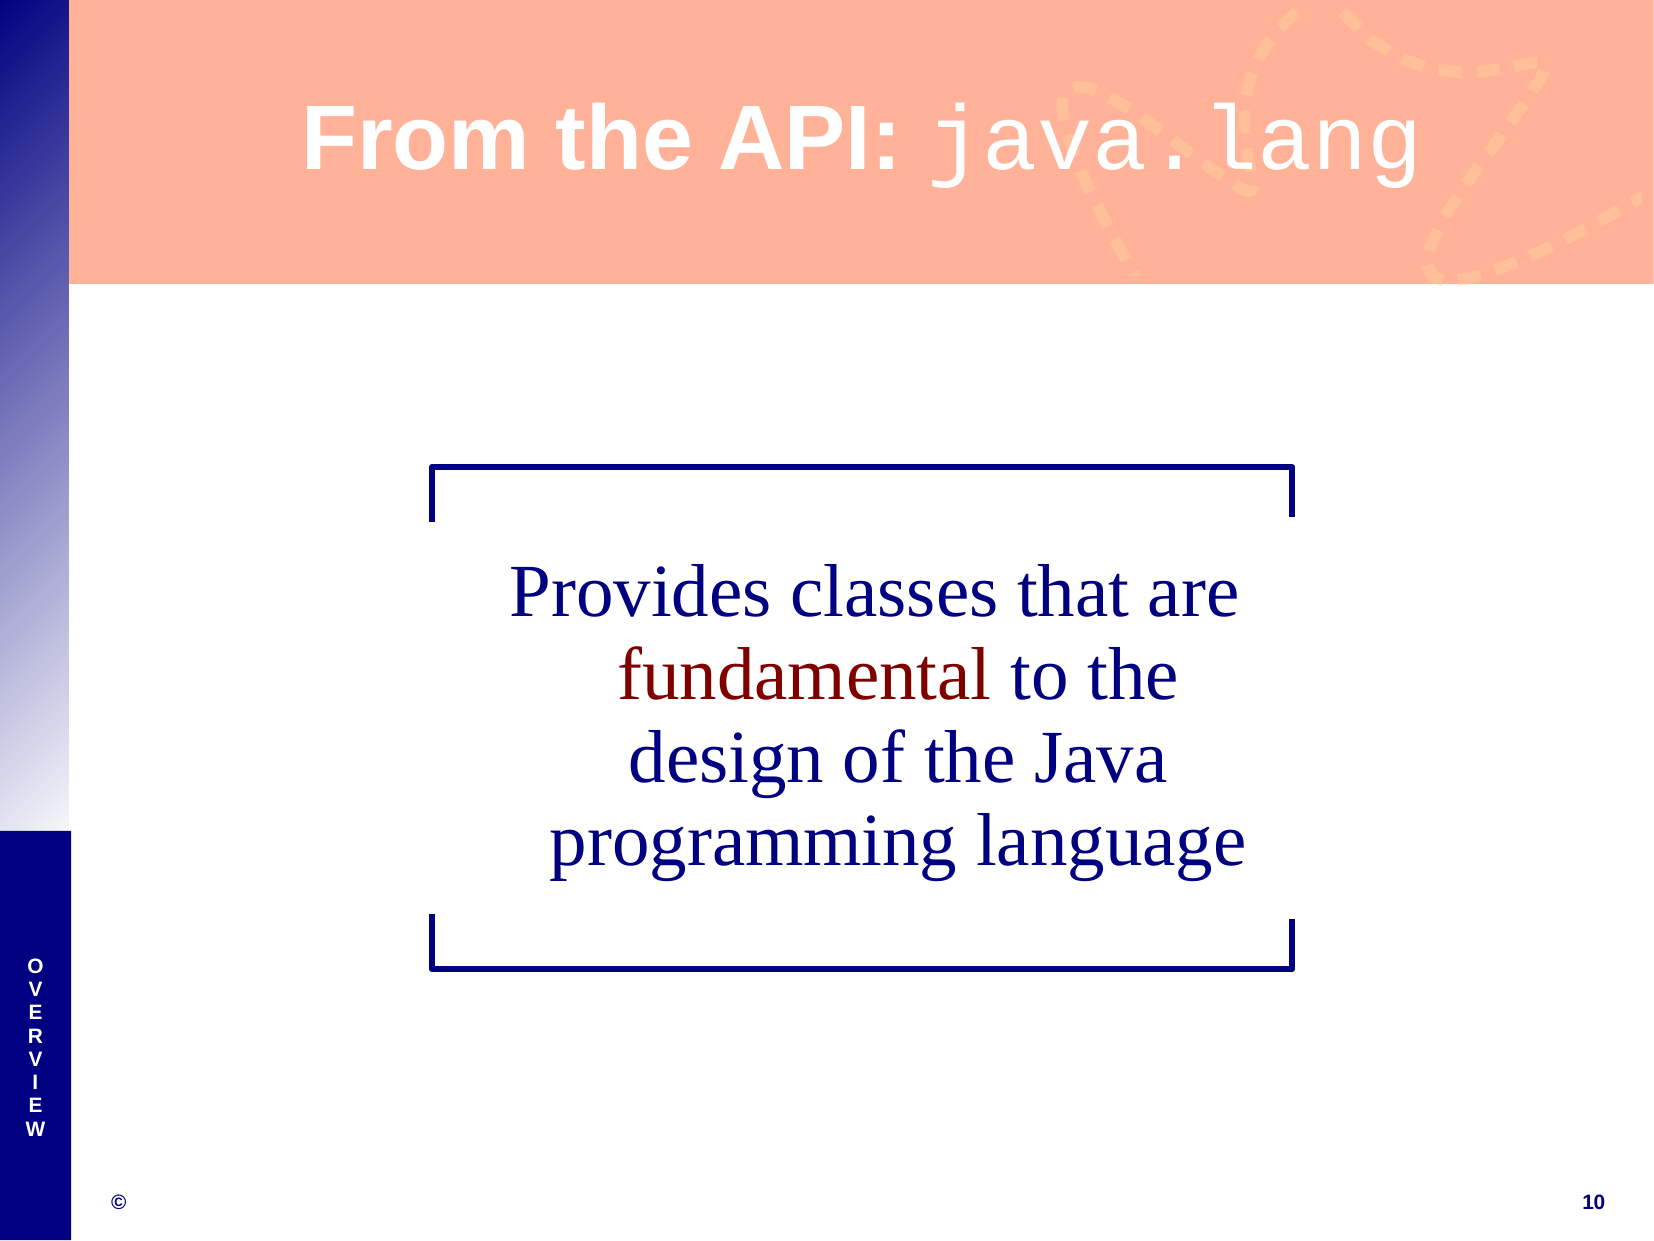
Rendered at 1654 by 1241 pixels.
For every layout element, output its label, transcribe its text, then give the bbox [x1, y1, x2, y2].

text_box Provides classes that are fundamental to the design of the Java programming language [447, 430, 1277, 1002]
text_box O V E R V I E W [0, 830, 71, 1241]
title From the API: java.lang [70, 37, 1654, 246]
